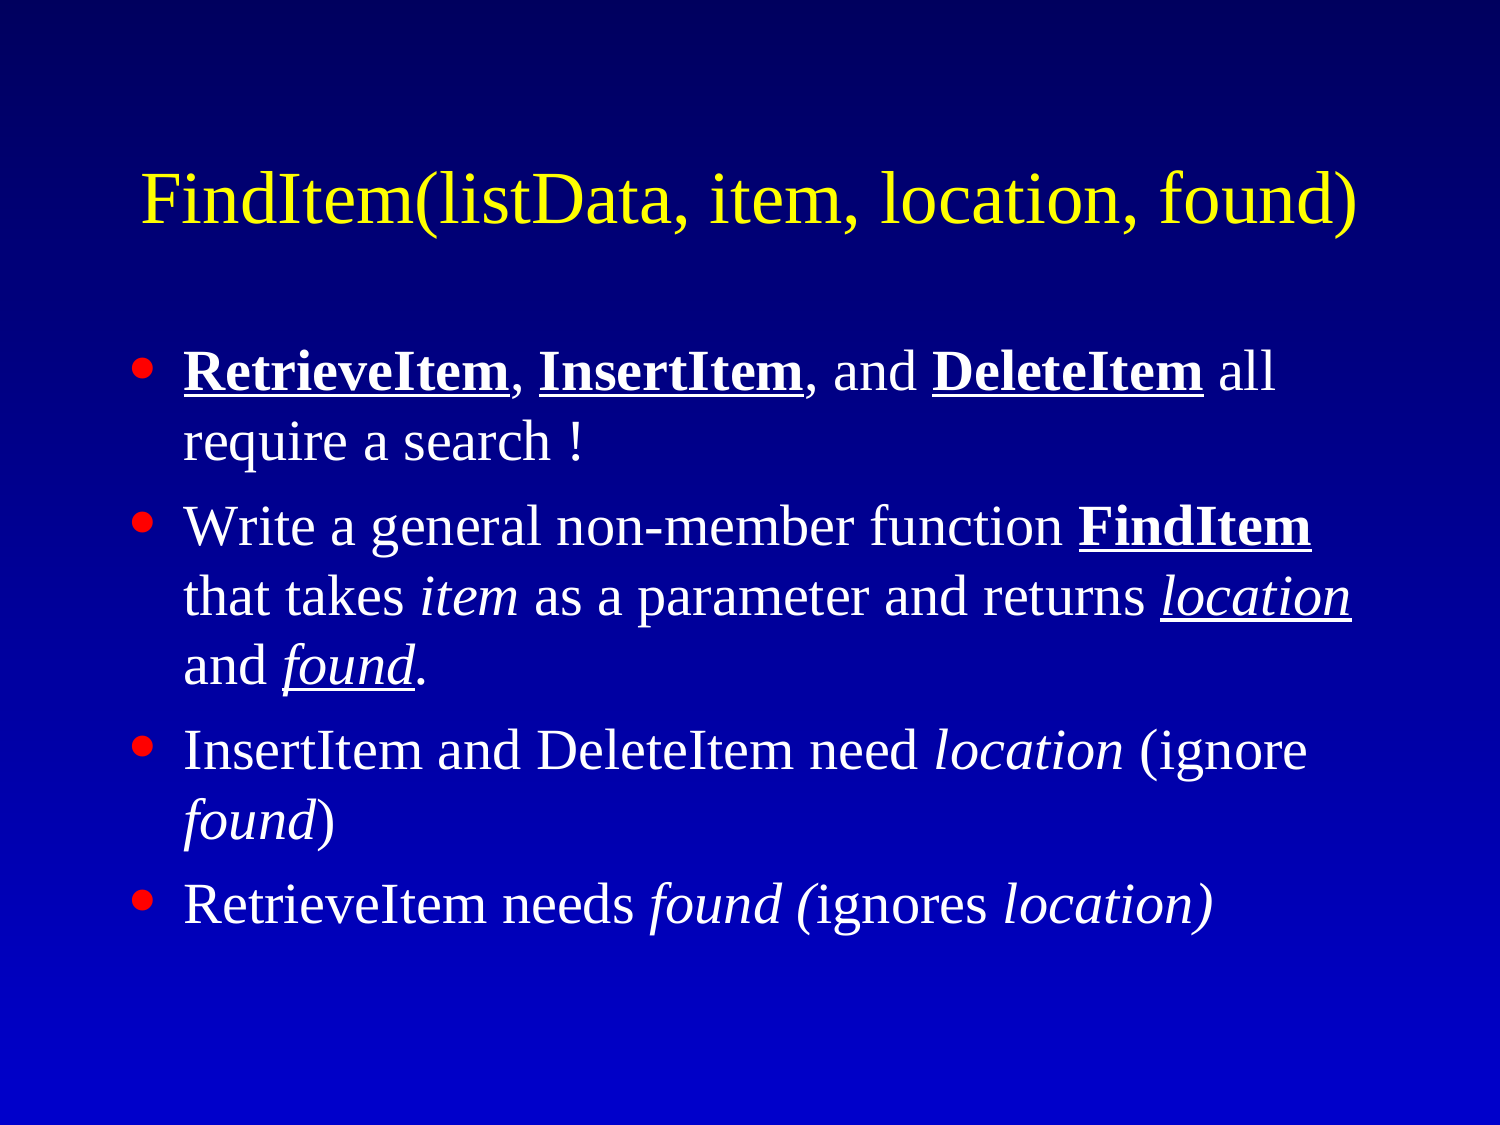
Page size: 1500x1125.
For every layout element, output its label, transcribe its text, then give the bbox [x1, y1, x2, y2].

title FindItem(listData, item, location, found) [112, 99, 1388, 288]
list RetrieveItem, InsertItem, and DeleteItem all require a search ! Write a general non-member function FindItem that takes item as a parameter and returns location and found. InsertItem and DeleteItem need location (ignore found) RetrieveItem needs found (ignores location) [112, 324, 1388, 1000]
